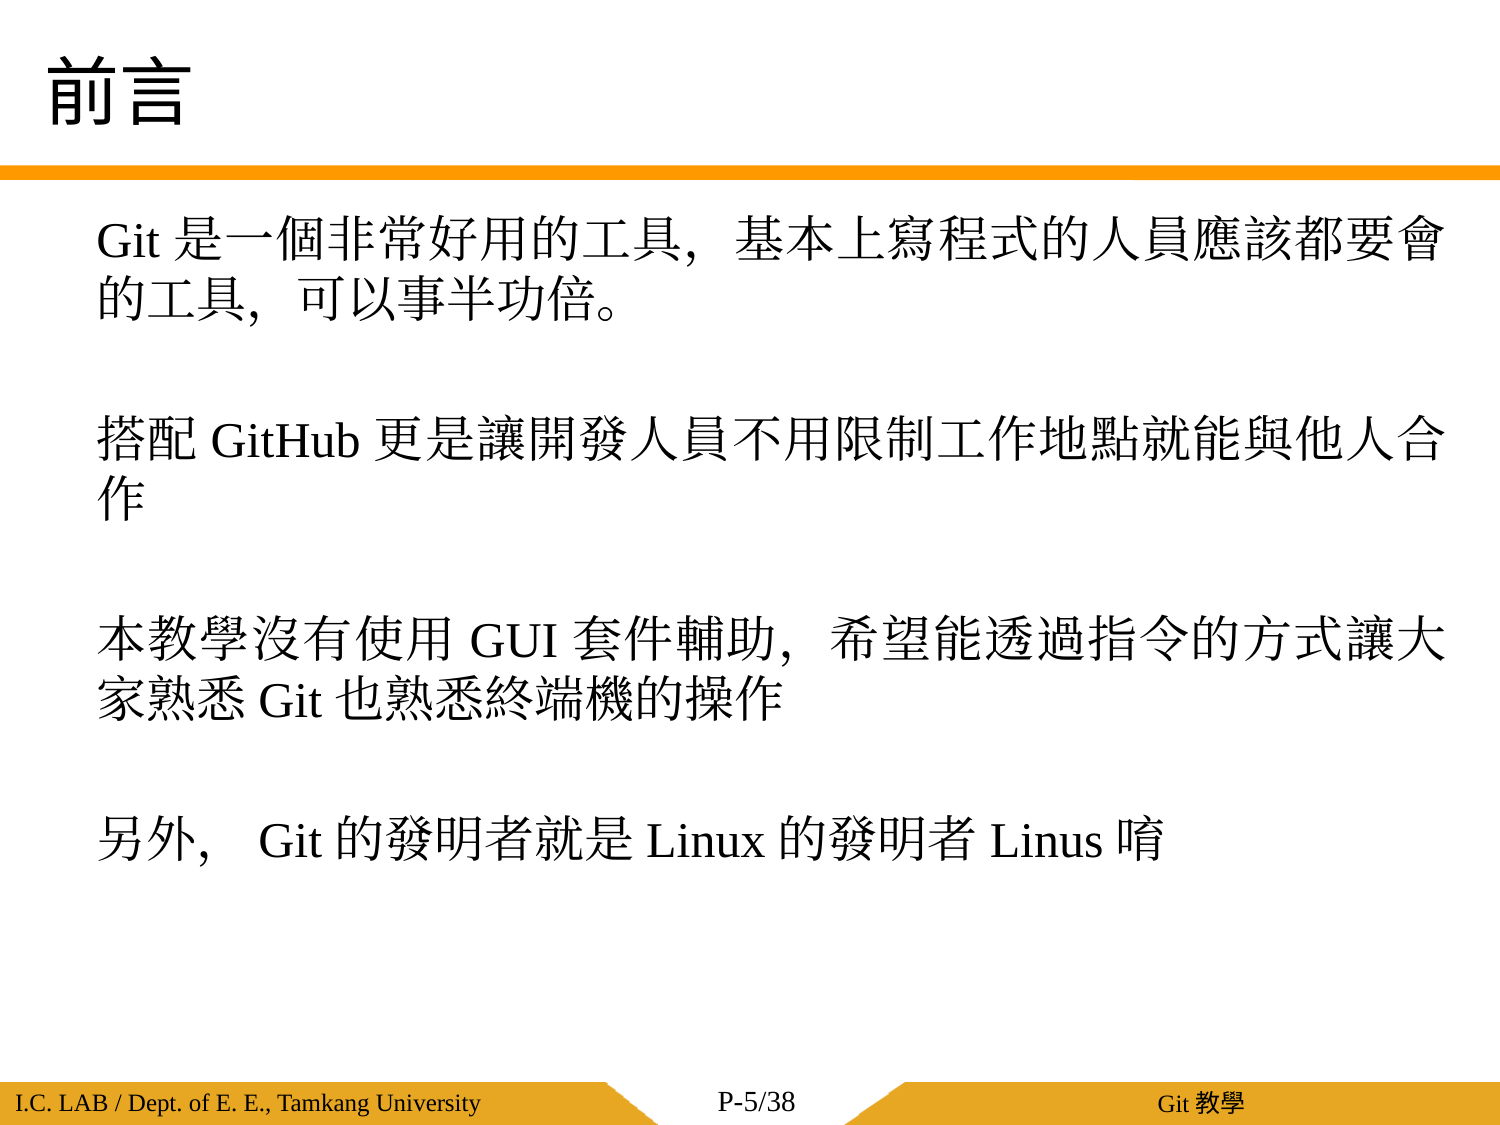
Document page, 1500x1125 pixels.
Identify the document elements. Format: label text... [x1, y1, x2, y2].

picture [842, 1082, 1500, 1125]
title 前言 [29, 19, 1459, 161]
list Git是一個非常好用的工具，基本上寫程式的人員應該都要會的工具，可以事半功倍。 搭配GitHub更是讓開發人員不用限制工作地點就能與他人合作 本教學沒有使用GUI套件輔助，希望能透過指令的方式讓大家熟悉Git也熟悉終端機的操作 另外，Git的發明者就是Linux的發明者Linus唷 [24, 200, 1463, 1074]
picture [0, 1082, 658, 1125]
